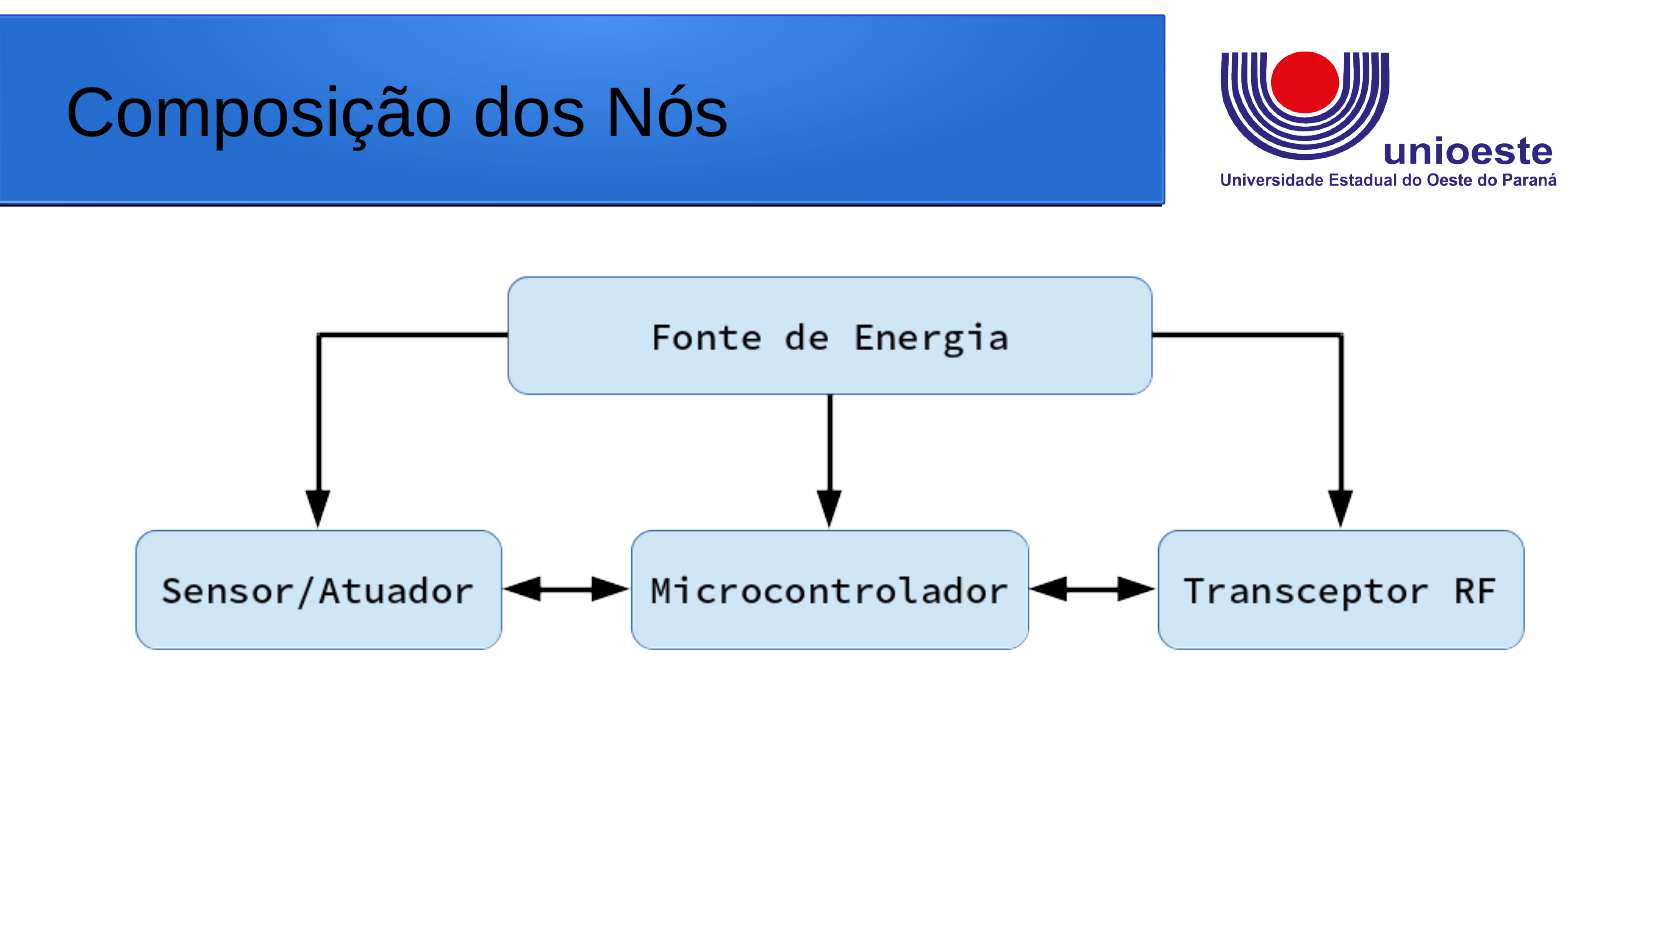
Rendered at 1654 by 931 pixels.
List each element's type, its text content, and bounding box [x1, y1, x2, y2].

picture [123, 264, 1530, 666]
title Composição dos Nós [64, 42, 1117, 183]
picture [1169, 19, 1601, 201]
